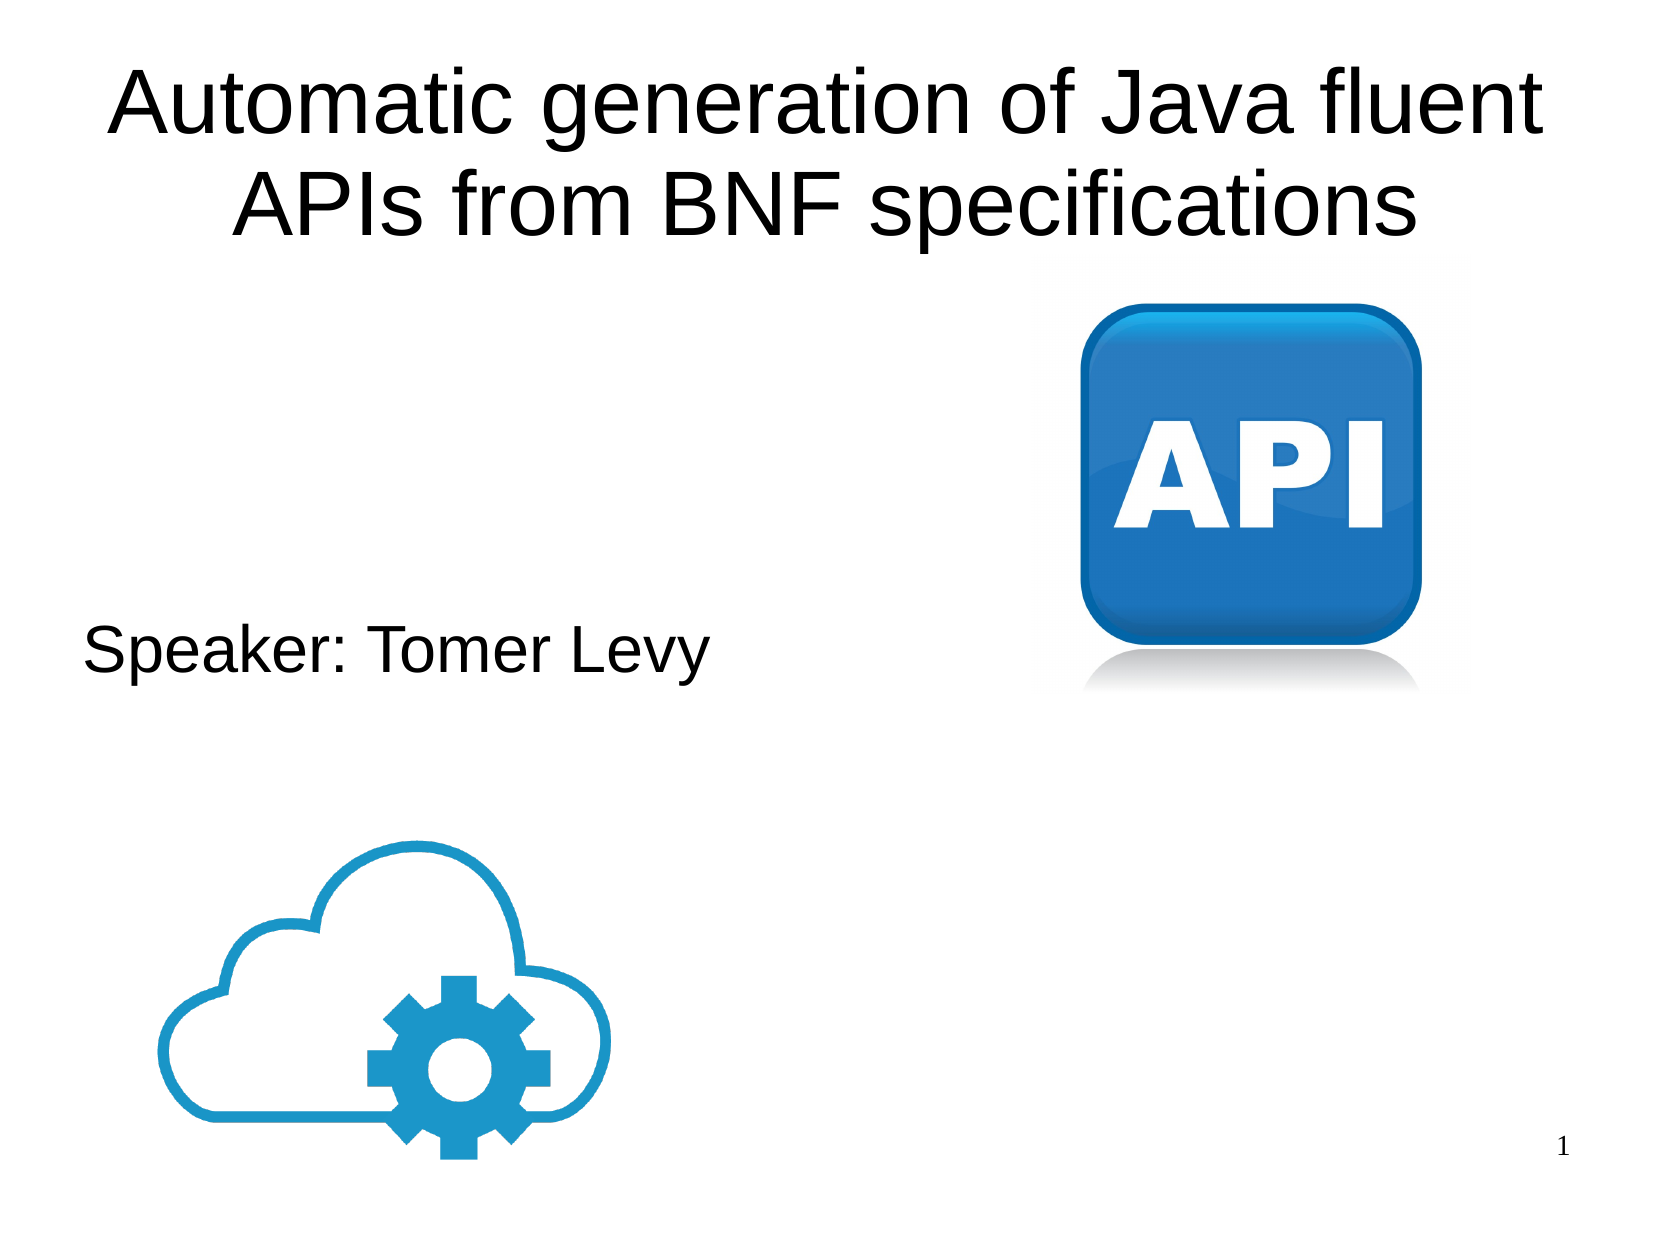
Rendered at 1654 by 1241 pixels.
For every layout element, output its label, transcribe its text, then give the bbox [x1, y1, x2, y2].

subtitle Speaker: Tomer Levy [82, 290, 1571, 1010]
picture [157, 840, 611, 1160]
picture [1031, 254, 1471, 694]
title Automatic generation of Java fluent APIs from BNF specifications [82, 49, 1571, 257]
